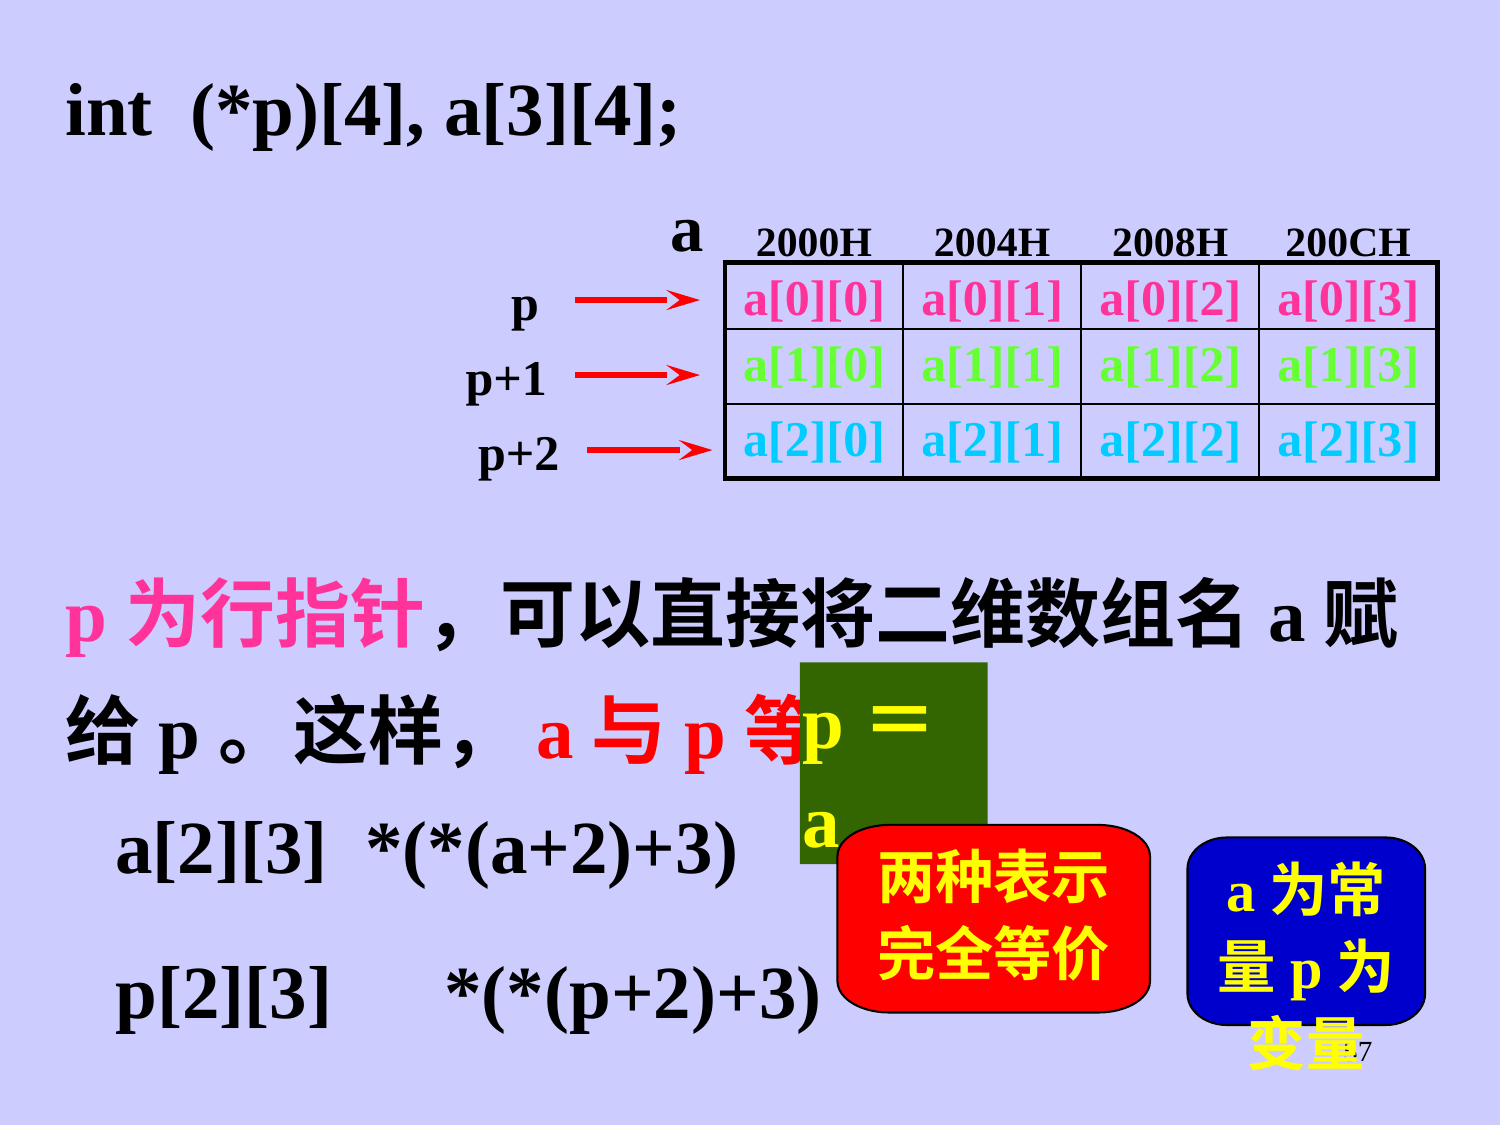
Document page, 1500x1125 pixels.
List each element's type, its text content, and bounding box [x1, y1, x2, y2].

text_box 2000H [726, 212, 904, 266]
text_box 2004H [904, 212, 1082, 266]
text_box a[2][3] *(*(a+2)+3) p[2][3] *(*(p+2)+3) [112, 787, 938, 1036]
text_box p为行指针，可以直接将二维数组名a赋给p。这样，a与p等同。 [62, 537, 1463, 776]
text_box a [650, 174, 726, 267]
text_box a[0][3] [1260, 266, 1435, 328]
text_box a[1][1] [904, 330, 1080, 403]
text_box a[2][0] [727, 405, 902, 476]
text_box 200CH [1260, 212, 1438, 266]
text_box a[2][3] [1260, 405, 1435, 476]
text_box p+2 [462, 412, 576, 483]
text_box a[0][2] [1082, 266, 1258, 328]
text_box 2008H [1082, 212, 1260, 266]
text_box p+1 [449, 337, 563, 408]
text_box a[2][1] [904, 405, 1080, 476]
text_box a[1][3] [1260, 330, 1435, 403]
text_box int (*p)[4], a[3][4]; [62, 49, 726, 153]
text_box a[1][0] [727, 330, 902, 403]
text_box a为常量p为变量 [1187, 837, 1426, 1026]
text_box a[0][1] [904, 266, 1080, 328]
text_box a[1][2] [1082, 330, 1258, 403]
text_box p [487, 262, 563, 333]
text_box <编号> [1074, 1025, 1388, 1101]
text_box 两种表示完全等价 [837, 824, 1150, 1013]
text_box a[2][2] [1082, 405, 1258, 476]
text_box a[0][0] [727, 266, 902, 328]
text_box p＝a [799, 662, 988, 865]
